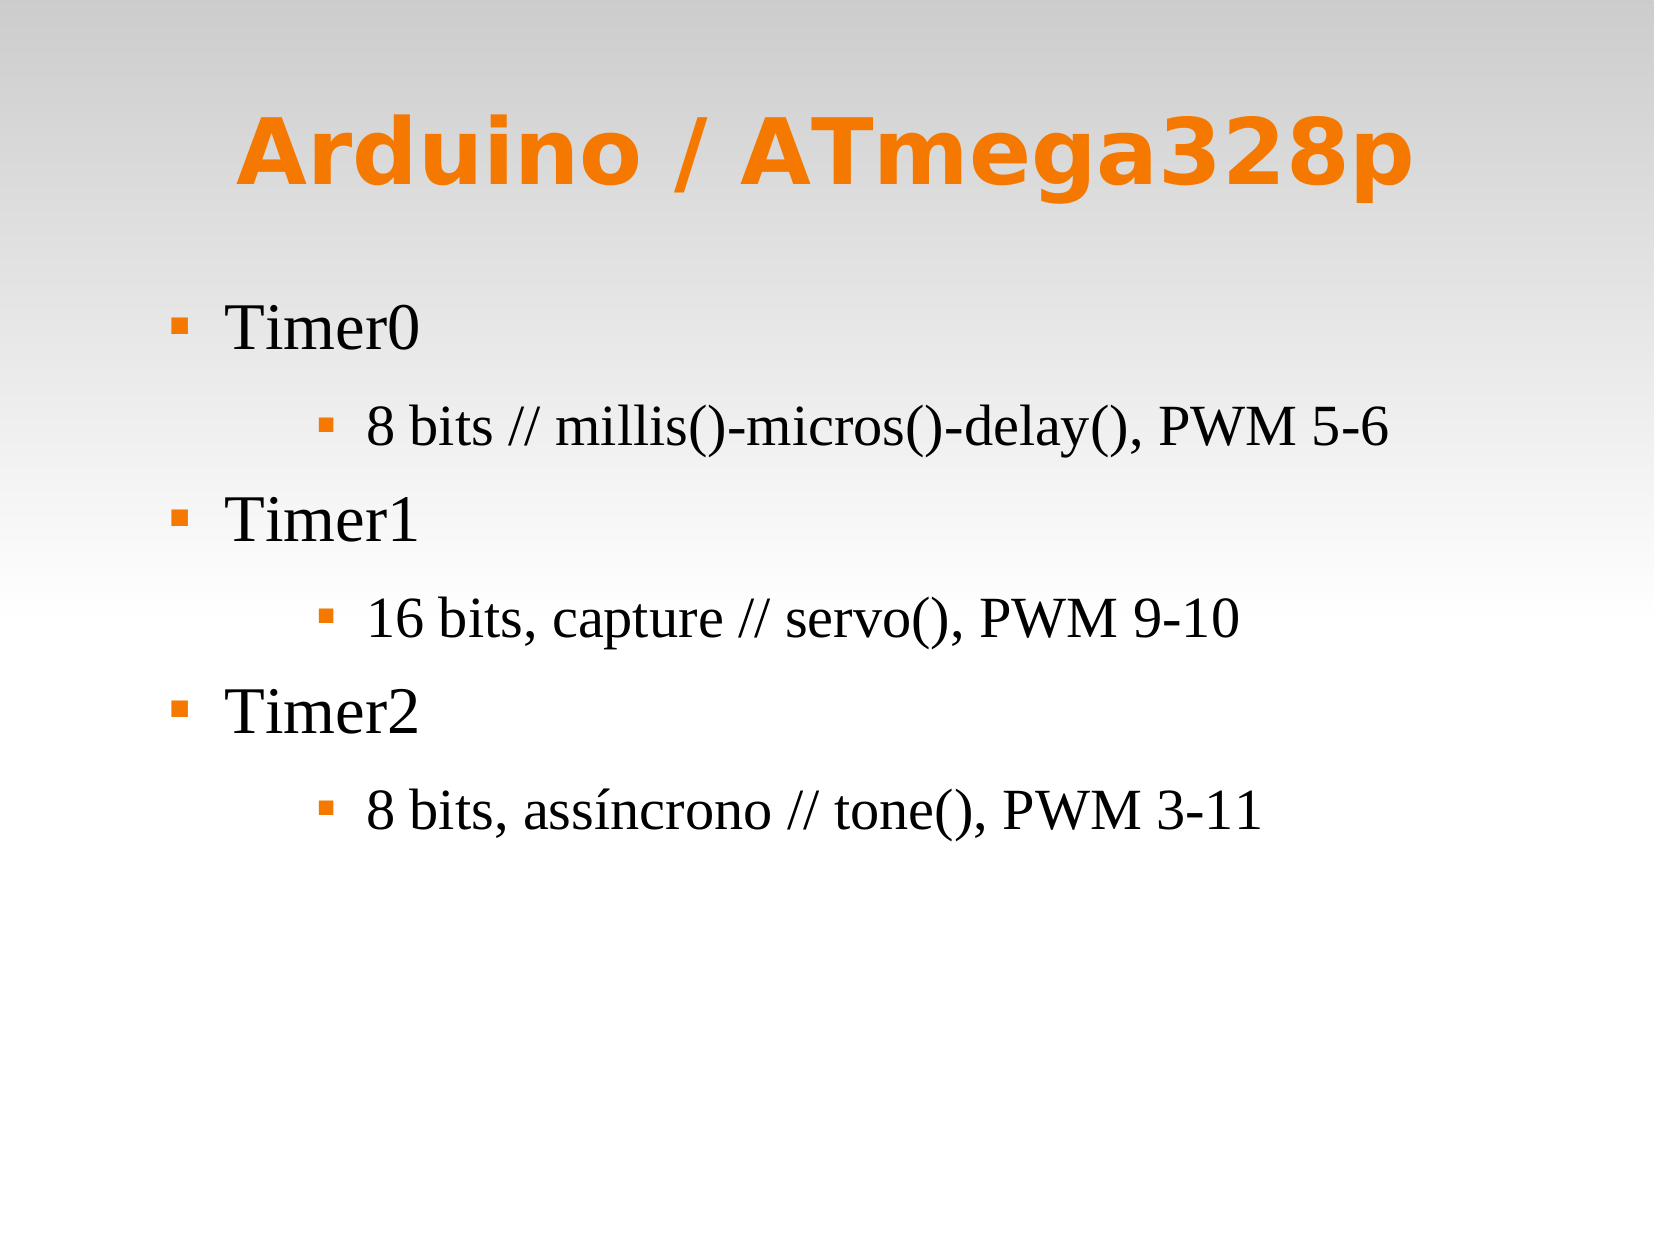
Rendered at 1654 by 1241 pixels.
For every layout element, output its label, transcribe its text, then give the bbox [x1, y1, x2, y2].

list Timer0 8 bits // millis()-micros()-delay(), PWM 5-6 Timer1 16 bits, capture // servo(), PWM 9-10 Timer2 8 bits, assíncrono // tone(), PWM 3-11 [82, 290, 1571, 1109]
title Arduino / ATmega328p [82, 49, 1571, 257]
